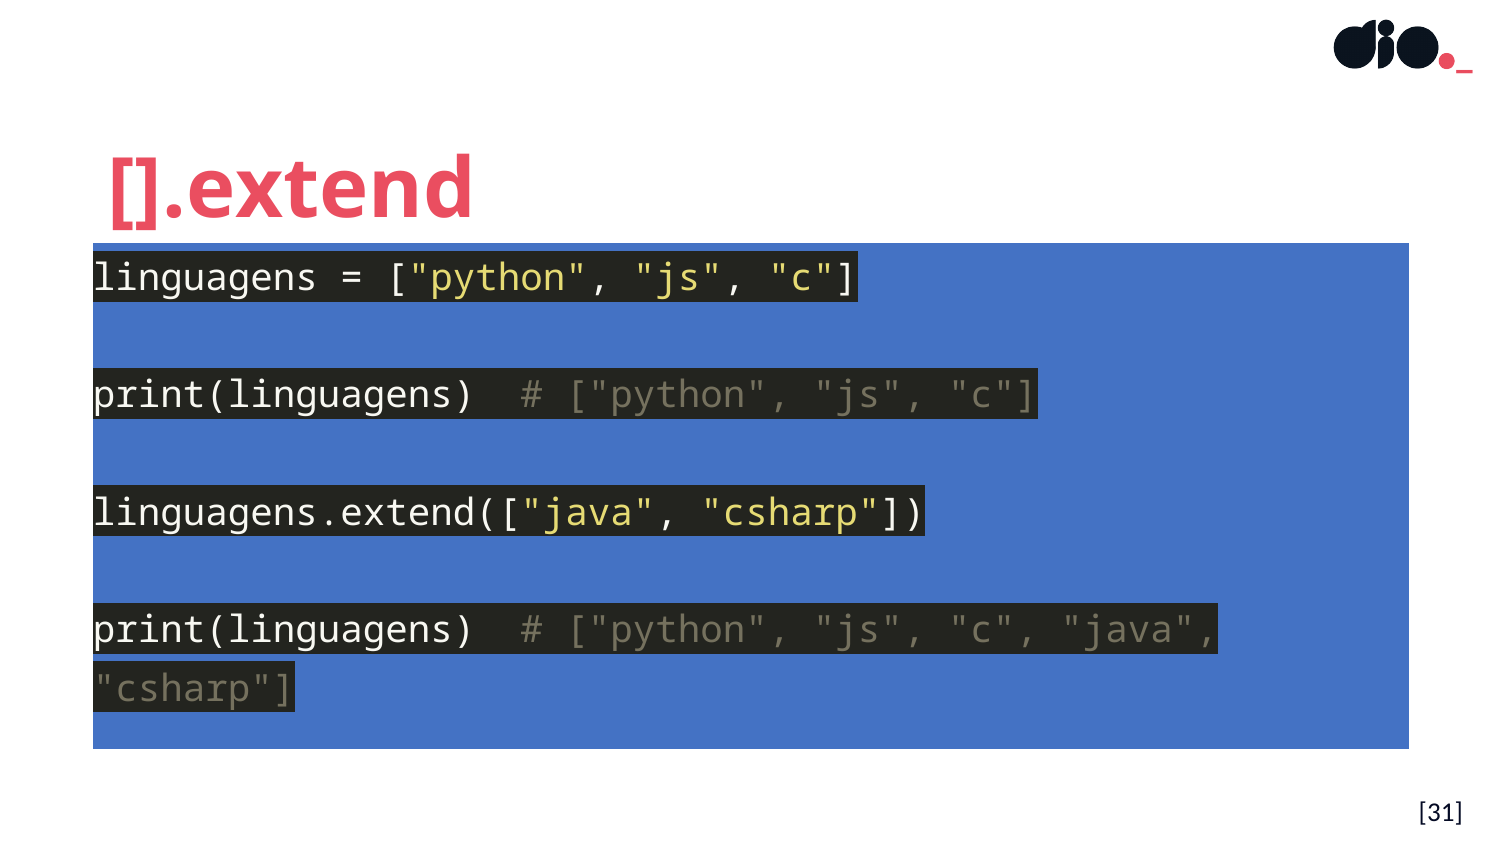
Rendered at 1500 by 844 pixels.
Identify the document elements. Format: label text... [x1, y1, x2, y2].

table_header linguagens = ["python", "js", "c"] print(linguagens) # ["python", "js", "c"] linguagens.extend(["java", "csharp"]) print(linguagens) # ["python", "js", "c", "java", "csharp"] [93, 243, 1409, 749]
text_box [] [1403, 779, 1494, 844]
text_box [].extend [92, 104, 1408, 243]
